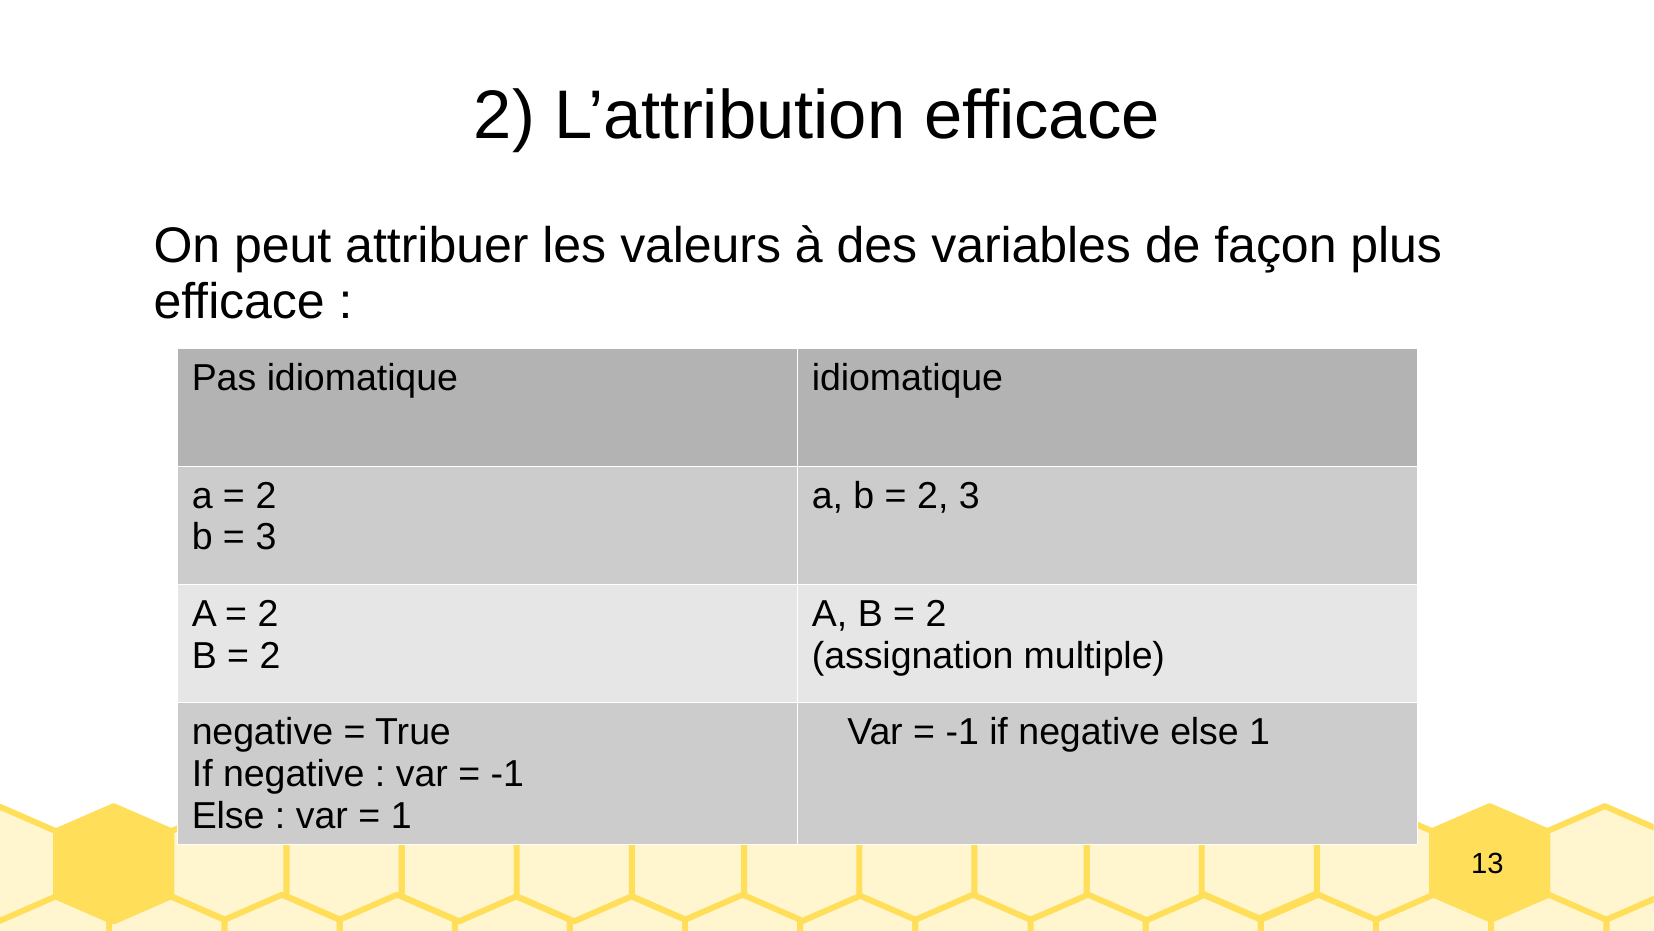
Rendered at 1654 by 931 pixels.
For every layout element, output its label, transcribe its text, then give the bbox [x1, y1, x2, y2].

table_cell a, b = 2, 3 [798, 467, 1417, 584]
table_header idiomatique [798, 349, 1417, 466]
table_cell A, B = 2 (assignation multiple) [798, 585, 1417, 702]
table_cell a = 2 b = 3 [178, 467, 797, 584]
table_cell negative = True If negative : var = -1 Else : var = 1 [178, 703, 797, 844]
list On peut attribuer les valeurs à des variables de façon plus efficace : [82, 217, 1571, 758]
table_header Pas idiomatique [178, 349, 797, 466]
table_cell A = 2 B = 2 [178, 585, 797, 702]
title 2) L’attribution efficace [82, 37, 1571, 193]
table_cell Var = -1 if negative else 1 [798, 703, 1417, 844]
